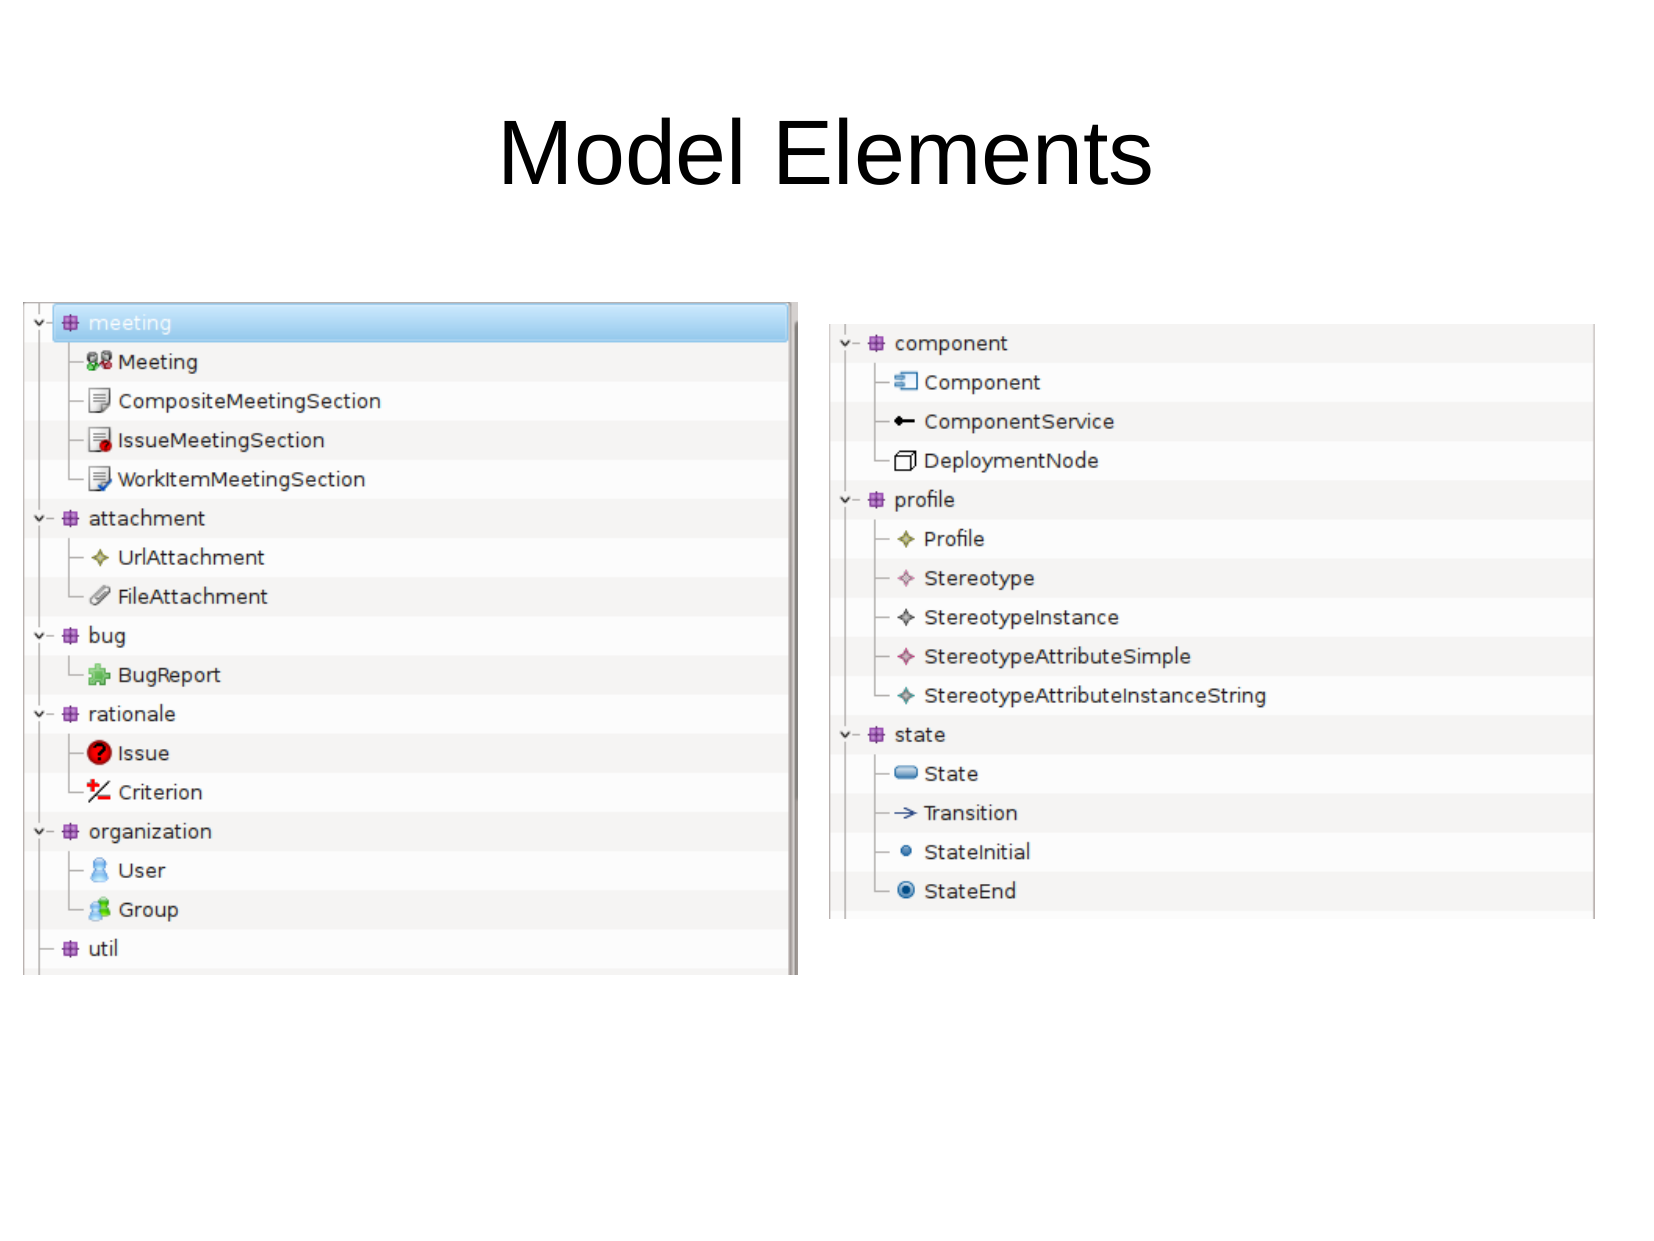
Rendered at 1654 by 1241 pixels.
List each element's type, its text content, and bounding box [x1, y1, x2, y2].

picture [829, 324, 1595, 919]
picture [23, 302, 798, 975]
title Model Elements [82, 49, 1571, 257]
